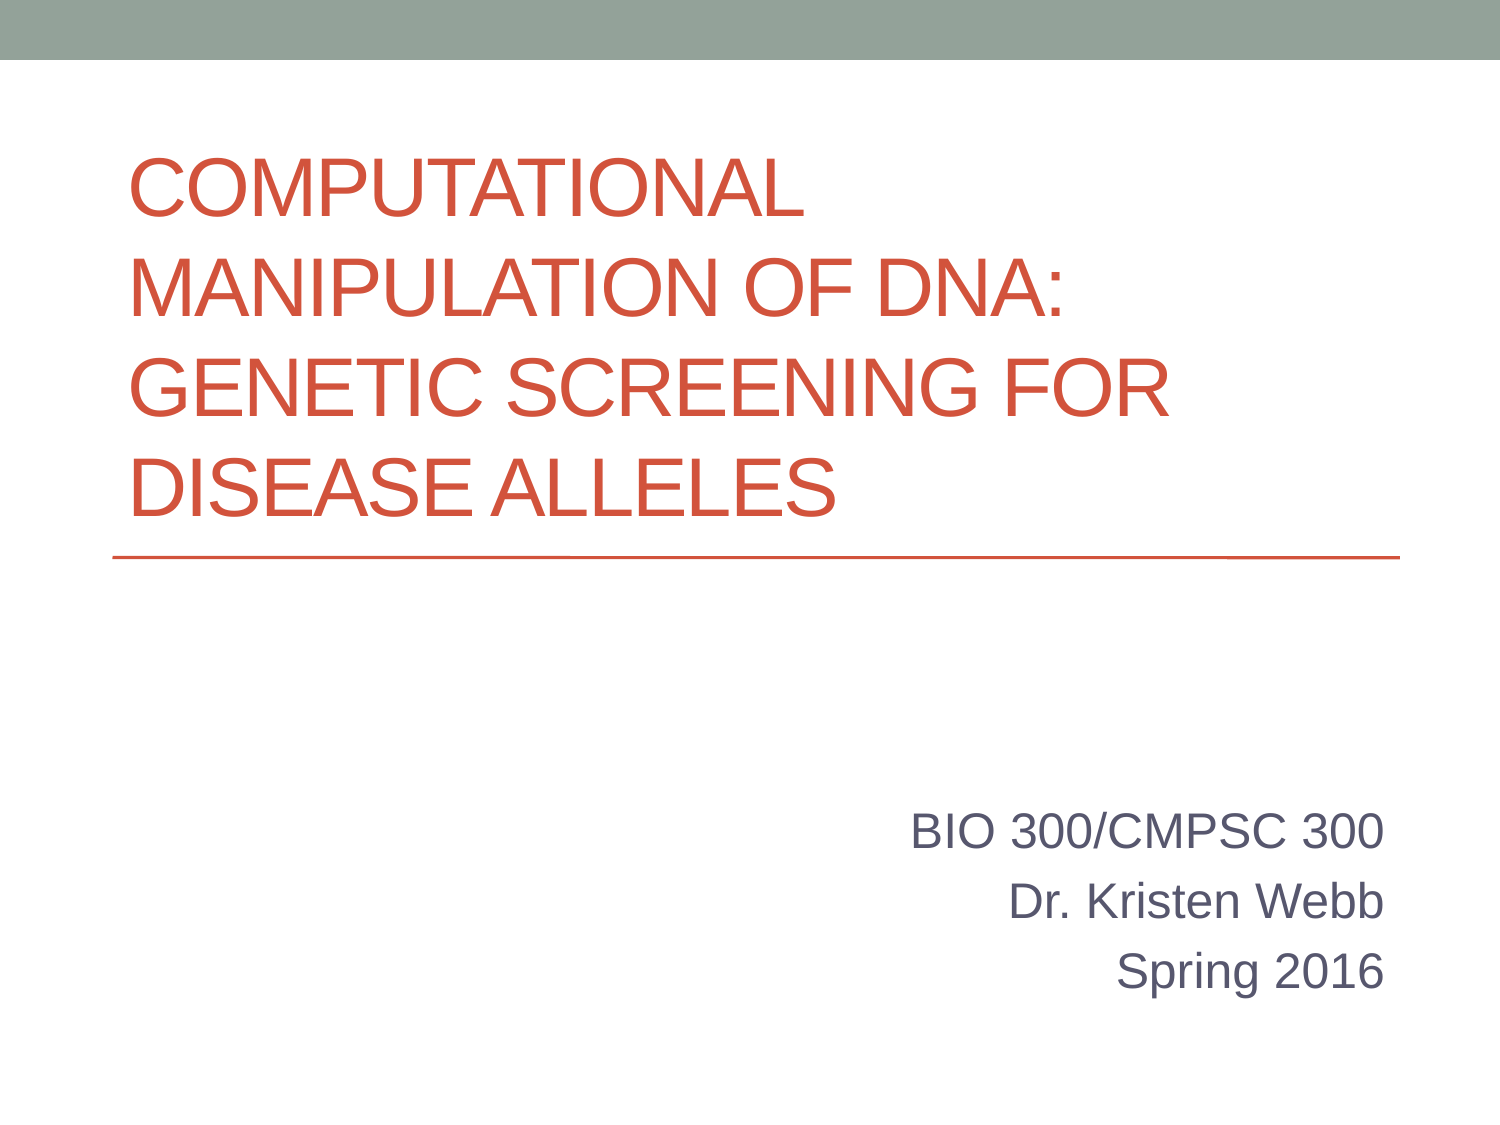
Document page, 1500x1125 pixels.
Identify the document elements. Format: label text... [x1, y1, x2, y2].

title Computational Manipulation of DNA: Genetic Screening for Disease Alleles [112, 224, 1400, 542]
subtitle BIO 300/CMPSC 300 Dr. Kristen Webb Spring 2016 [112, 718, 1400, 1007]
